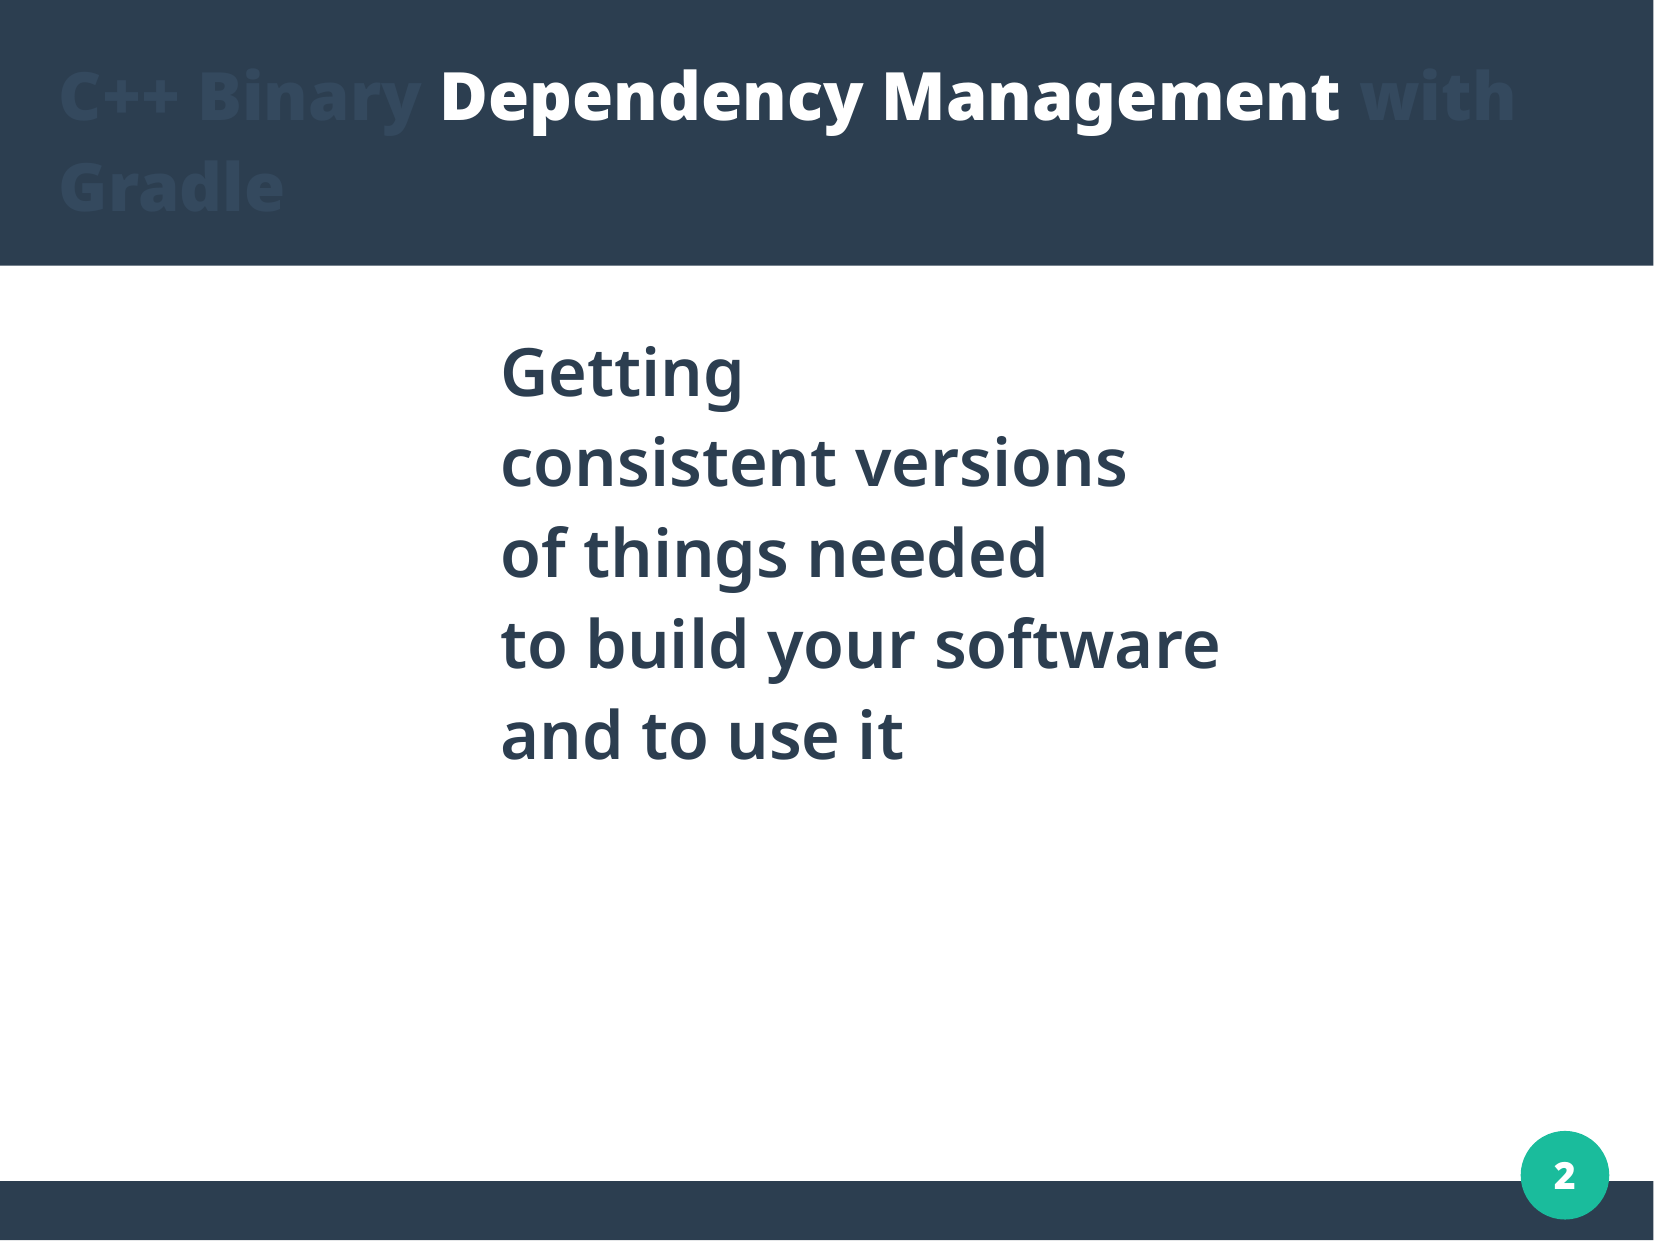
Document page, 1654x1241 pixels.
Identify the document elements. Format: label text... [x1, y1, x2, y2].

list Getting consistent versions of things needed to build your software and to use it [59, 324, 1595, 1152]
title C++ Binary Dependency Management with Gradle [59, 49, 1595, 207]
